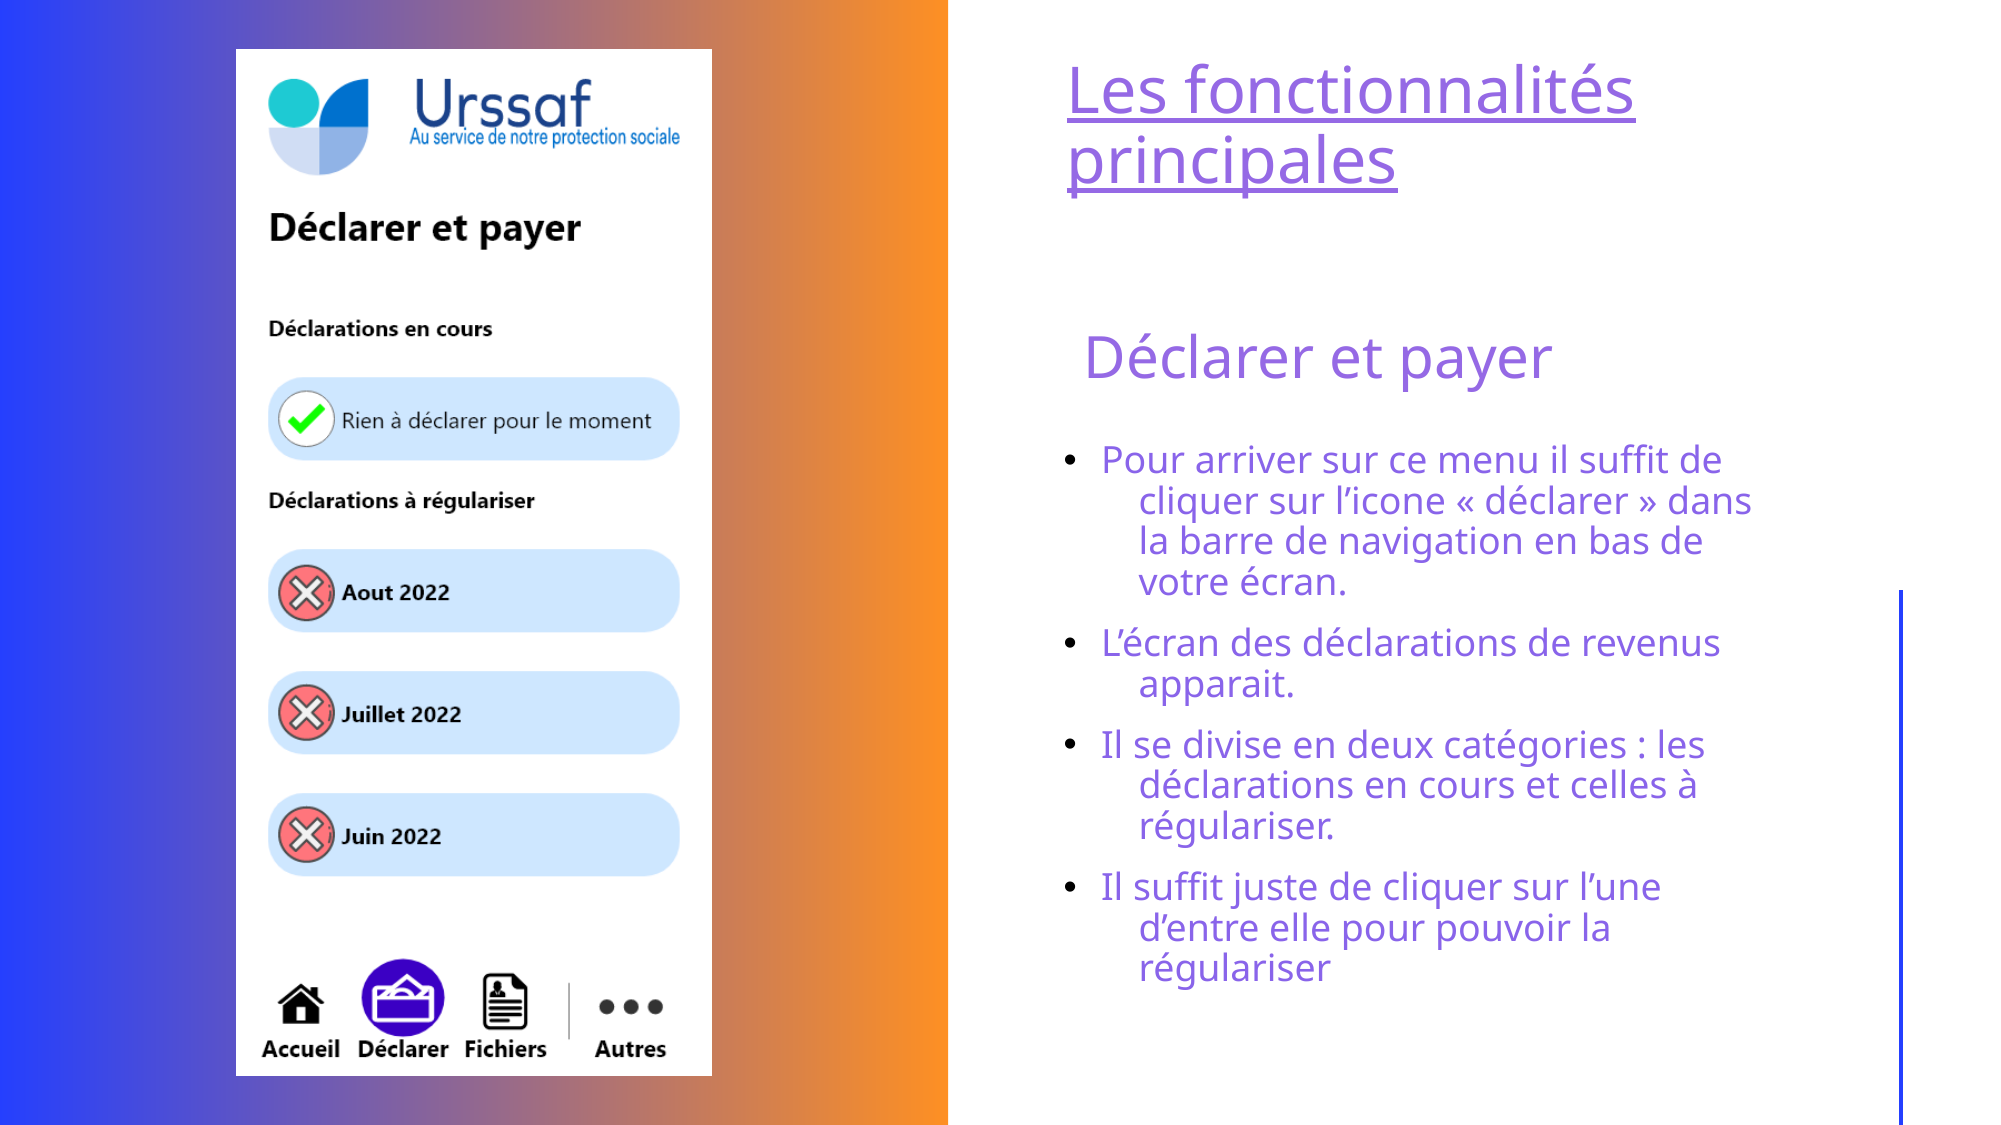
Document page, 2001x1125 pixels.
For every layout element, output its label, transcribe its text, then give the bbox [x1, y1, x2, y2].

text_box Déclarer et payer [1068, 312, 1575, 399]
title Les fonctionnalités principales [1051, 49, 1938, 205]
picture [236, 49, 712, 1076]
list Pour arriver sur ce menu il suffit de cliquer sur l’icone « déclarer » dans la barre de navigation en bas de votre écran. L’écran des déclarations de revenus apparait. Il se divise en deux catégories : les déclarations en cours et celles à régulariser. Il suffit juste de cliquer sur l’une d’entre elle pour pouvoir la régulariser [1048, 434, 1777, 1043]
text_box [0, 0, 2000, 1125]
